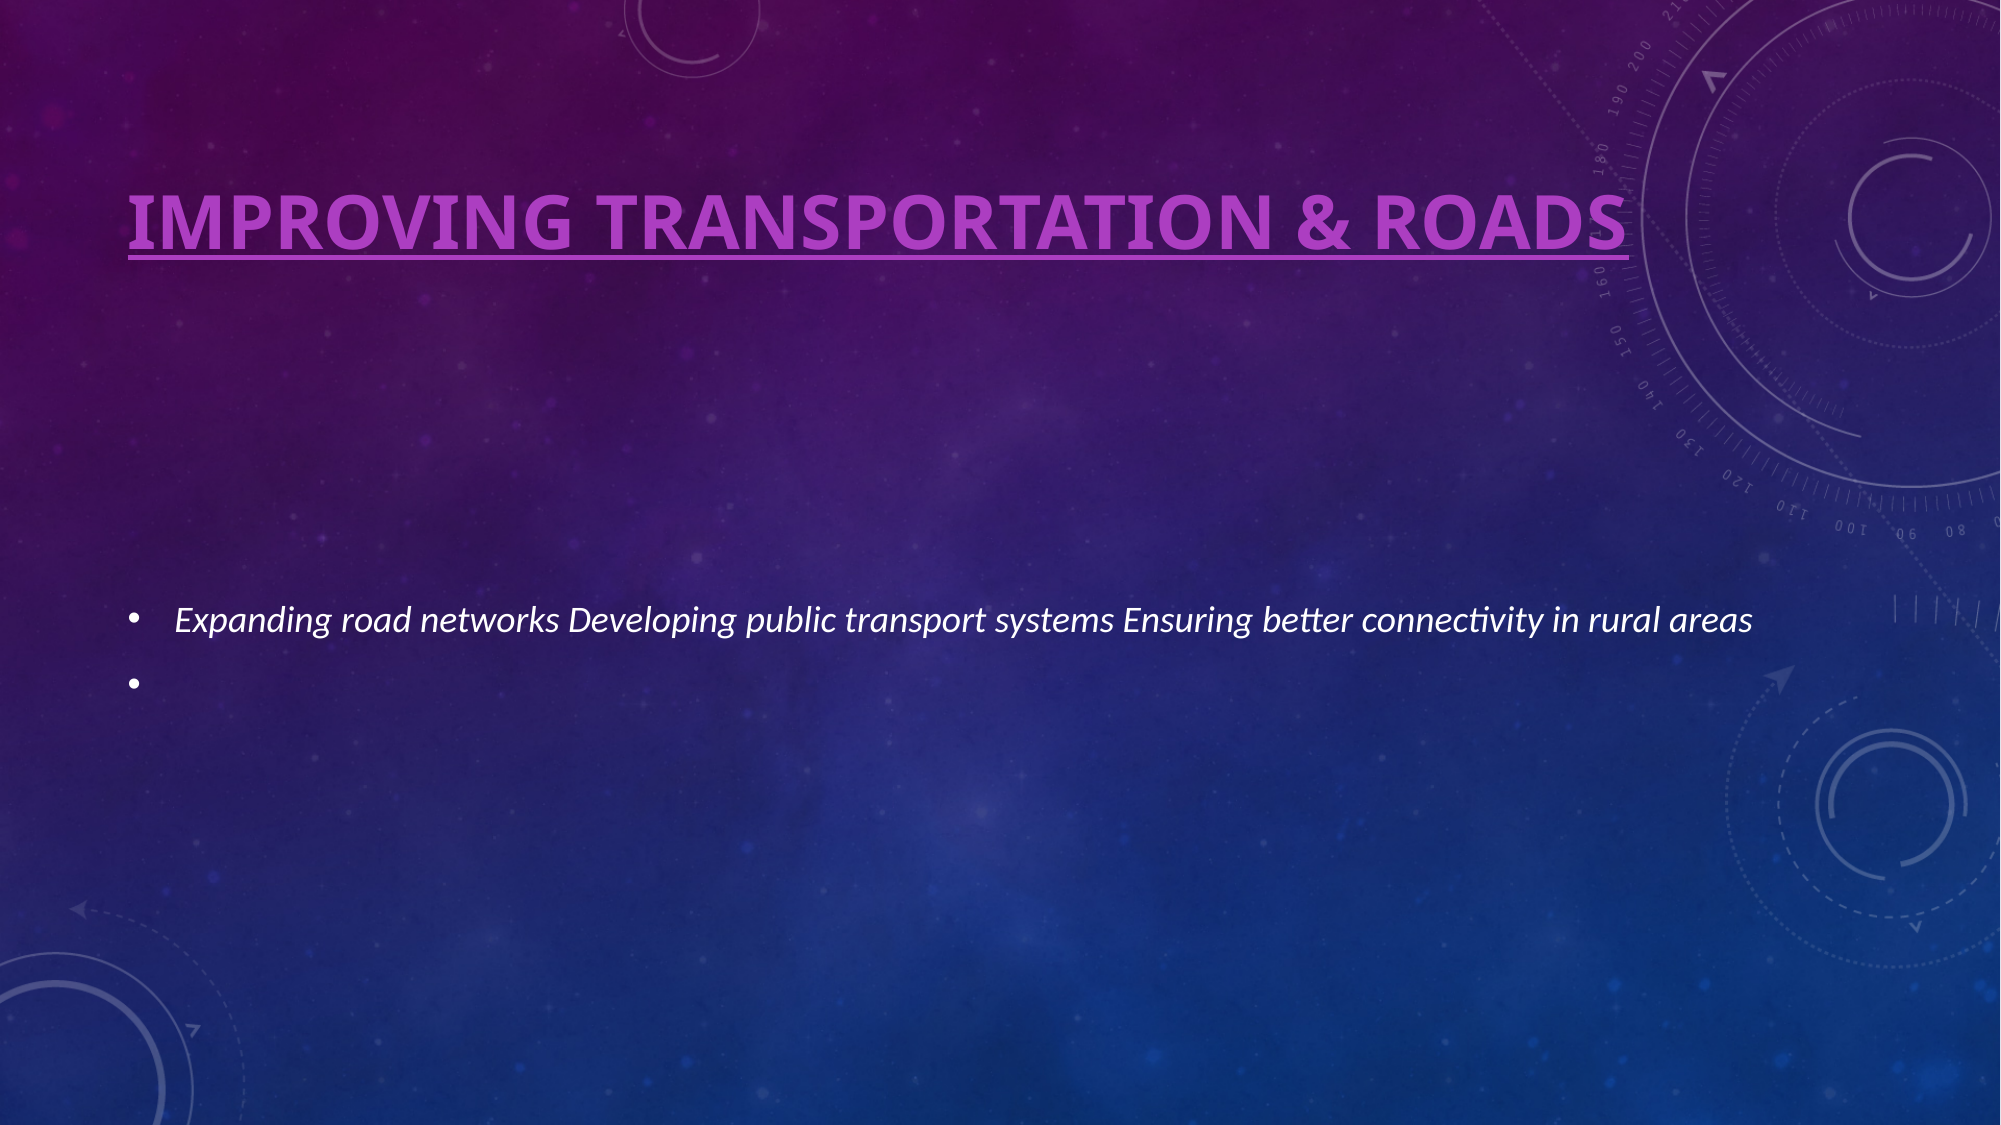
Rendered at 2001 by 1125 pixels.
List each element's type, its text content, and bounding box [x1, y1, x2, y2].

title Improving Transportation & Roads [112, 99, 1775, 339]
list Expanding road networks Developing public transport systems Ensuring better connectivity in rural areas [112, 351, 1775, 950]
